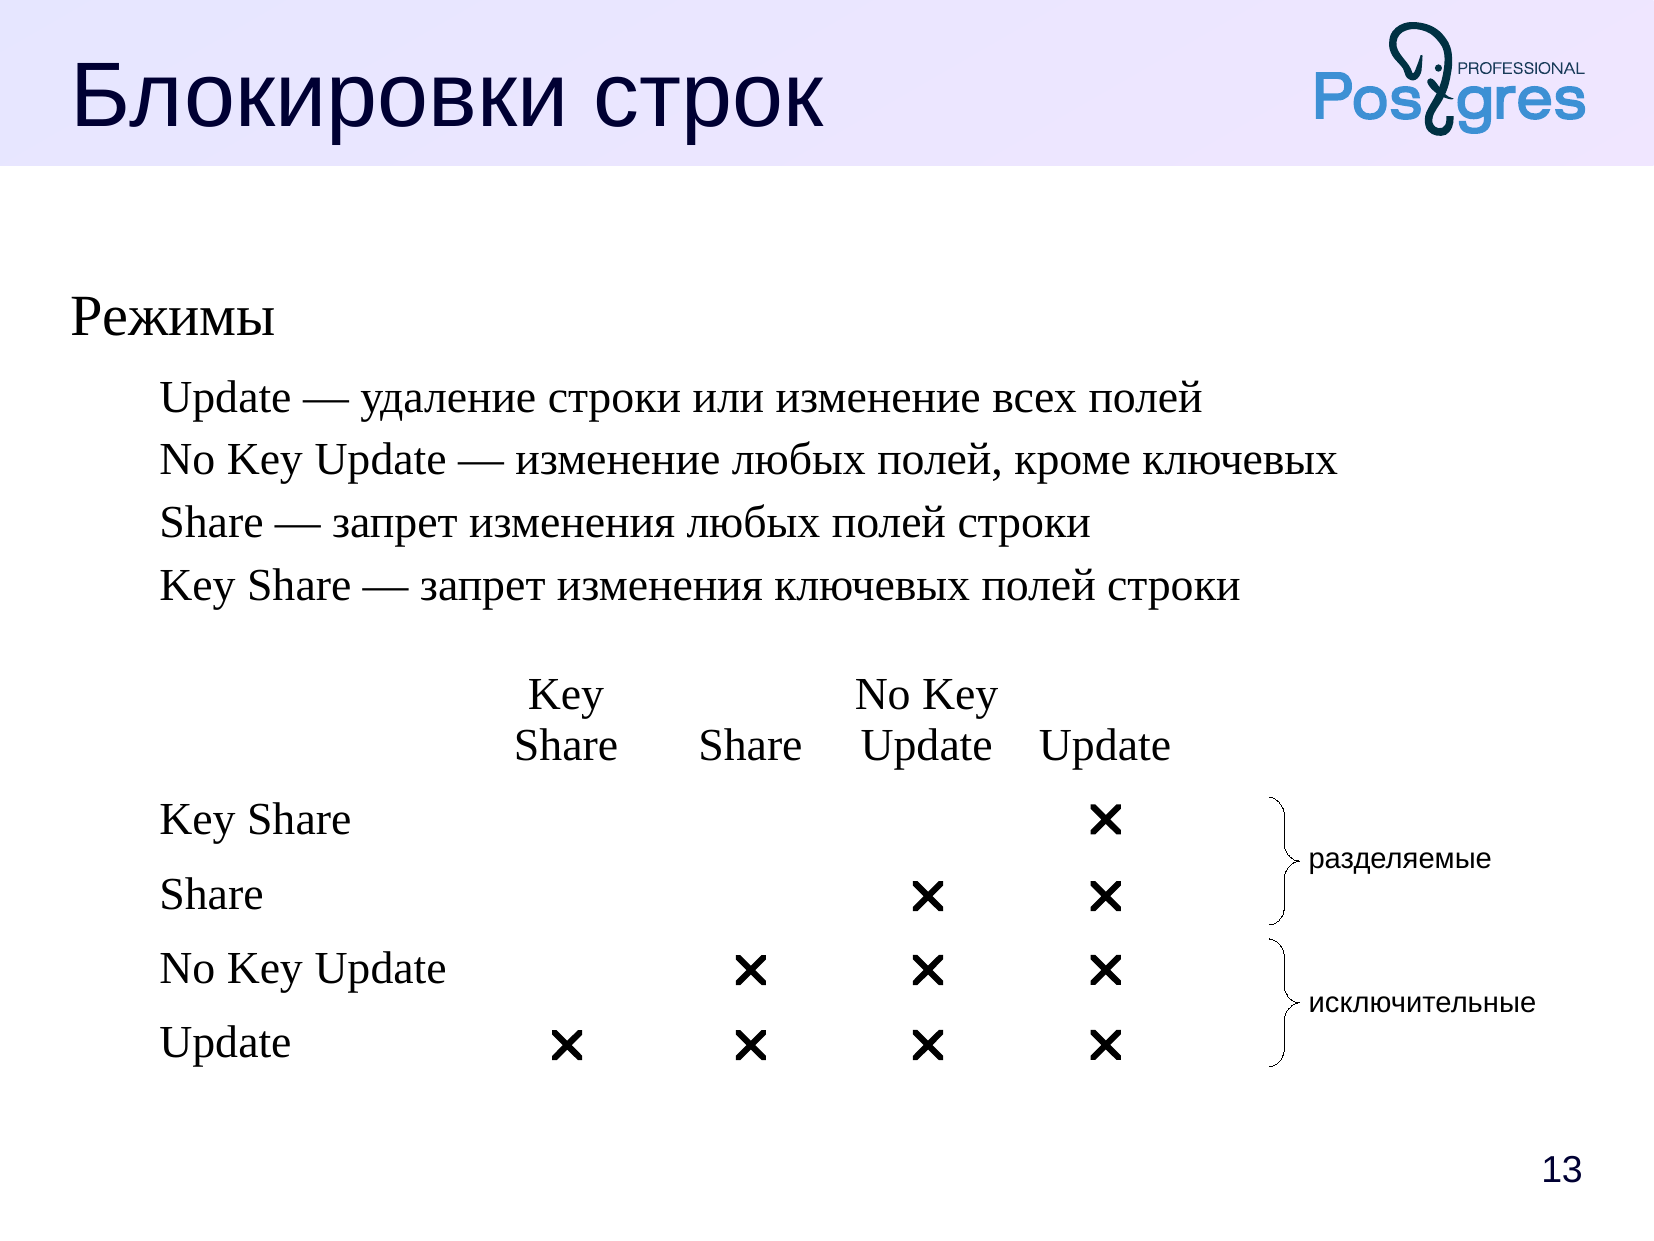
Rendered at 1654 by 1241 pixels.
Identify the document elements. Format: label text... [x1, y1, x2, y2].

text_box [735, 955, 766, 986]
text_box [912, 954, 944, 986]
text_box [1090, 881, 1121, 912]
text_box [1090, 1029, 1121, 1060]
text_box разделяемые [1293, 834, 1535, 883]
text_box [912, 1029, 944, 1061]
list Режимы Update — удаление строки или изменение всех полей No Key Update — изменение любых полей, кроме ключевых Share — запрет изменения любых полей строки Key Share — запрет изменения ключевых полей строки Key No Key Share Share Update Update Key Share Share No Key Update Update [70, 283, 1583, 1141]
text_box [1090, 804, 1121, 835]
text_box [735, 1030, 766, 1061]
text_box исключительные [1293, 978, 1552, 1026]
title Блокировки строк [70, 43, 1241, 147]
text_box [1090, 954, 1121, 985]
text_box [552, 1030, 583, 1061]
text_box [912, 881, 944, 912]
